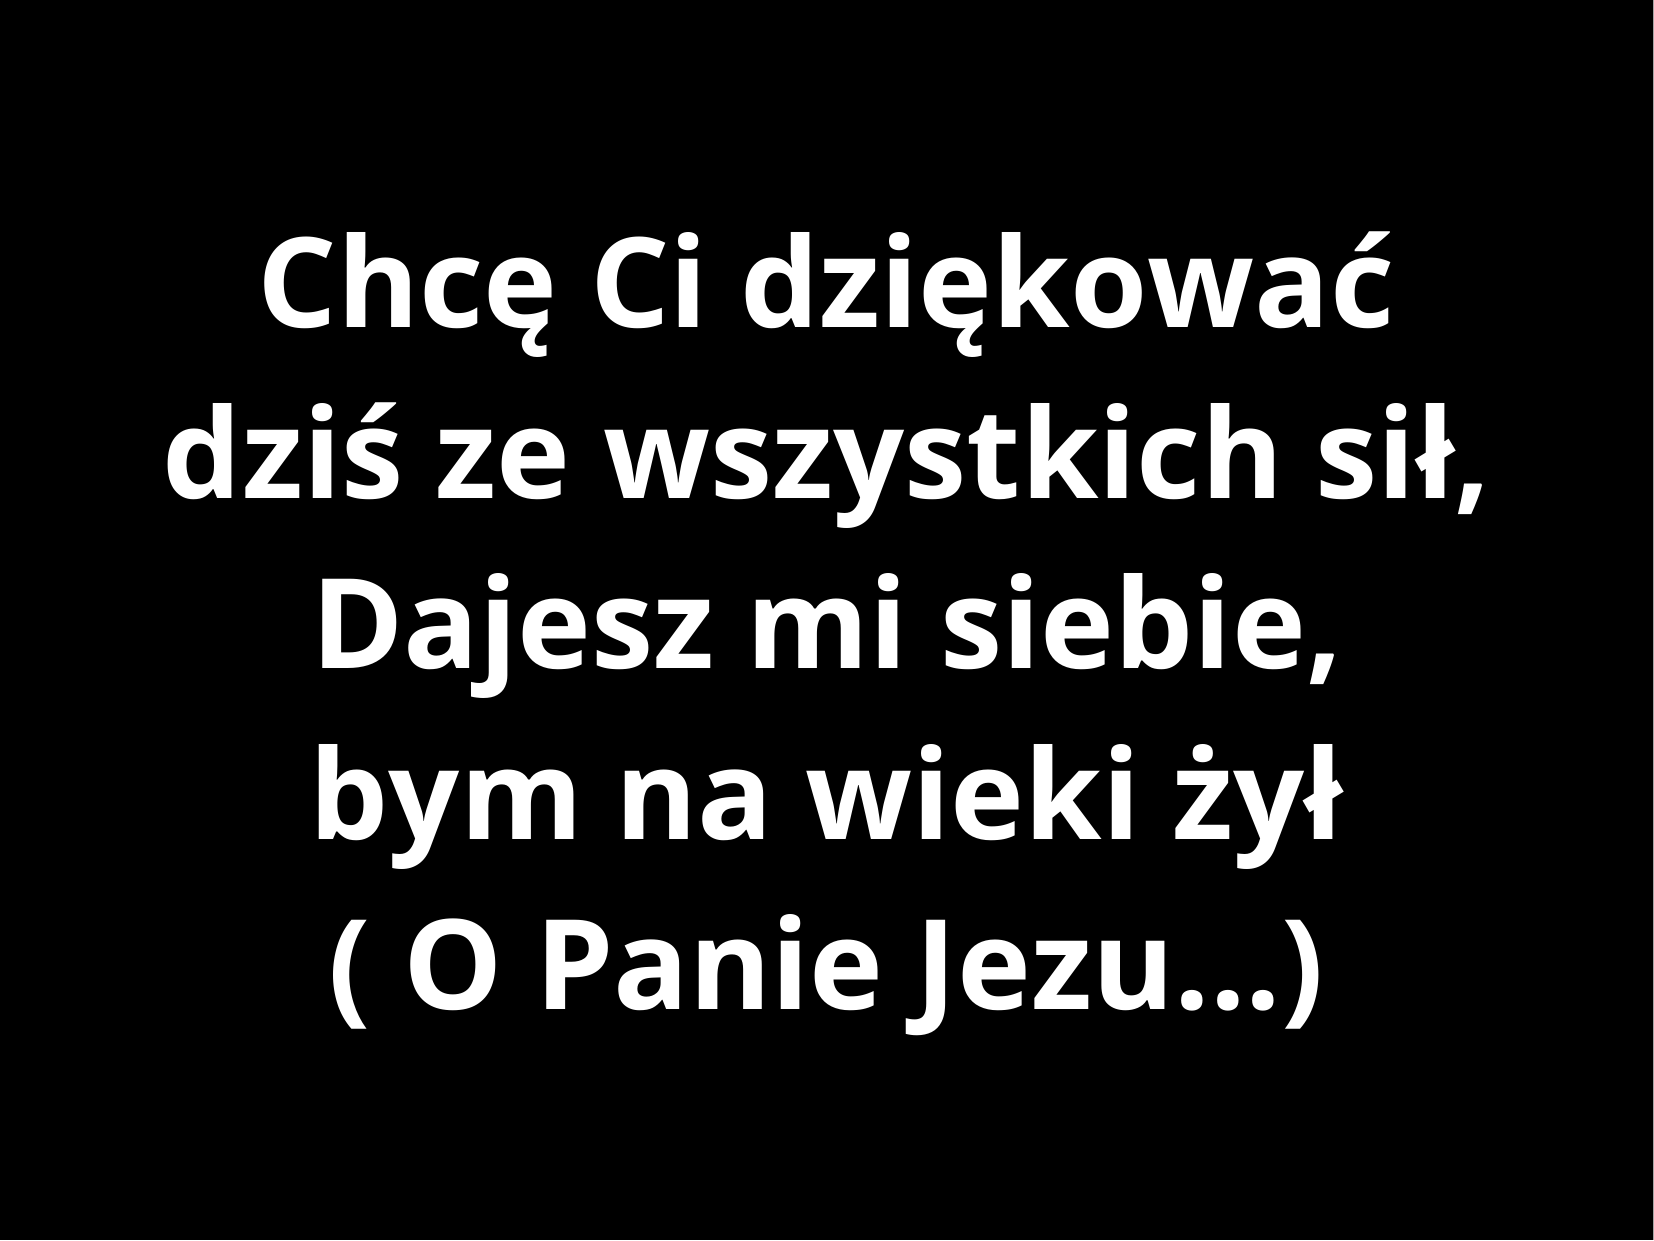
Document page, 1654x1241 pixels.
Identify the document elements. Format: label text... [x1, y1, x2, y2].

title Chcę Ci dziękować dziś ze wszystkich sił, Dajesz mi siebie, bym na wieki żył ( O Panie Jezu...) [0, 0, 1654, 1241]
